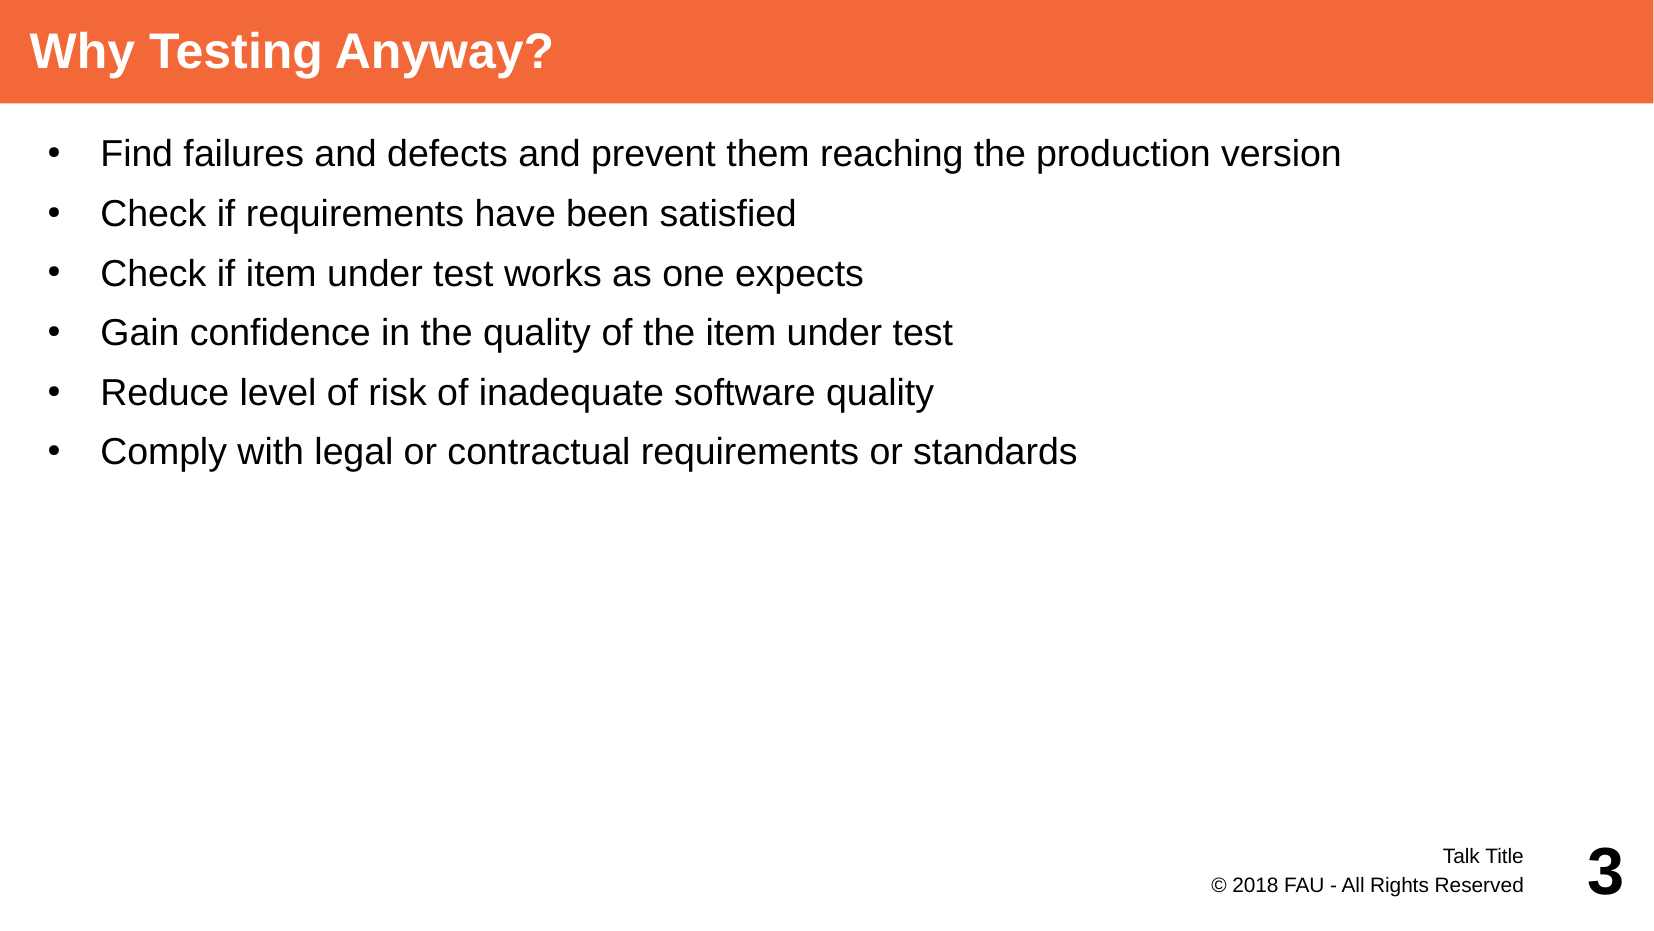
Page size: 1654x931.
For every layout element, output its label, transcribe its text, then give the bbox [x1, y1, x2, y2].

list Find failures and defects and prevent them reaching the production version Check if requirements have been satisfied Check if item under test works as one expects Gain confidence in the quality of the item under test Reduce level of risk of inadequate software quality Comply with legal or contractual requirements or standards [29, 132, 1625, 813]
title Why Testing Anyway? [0, 0, 1654, 104]
